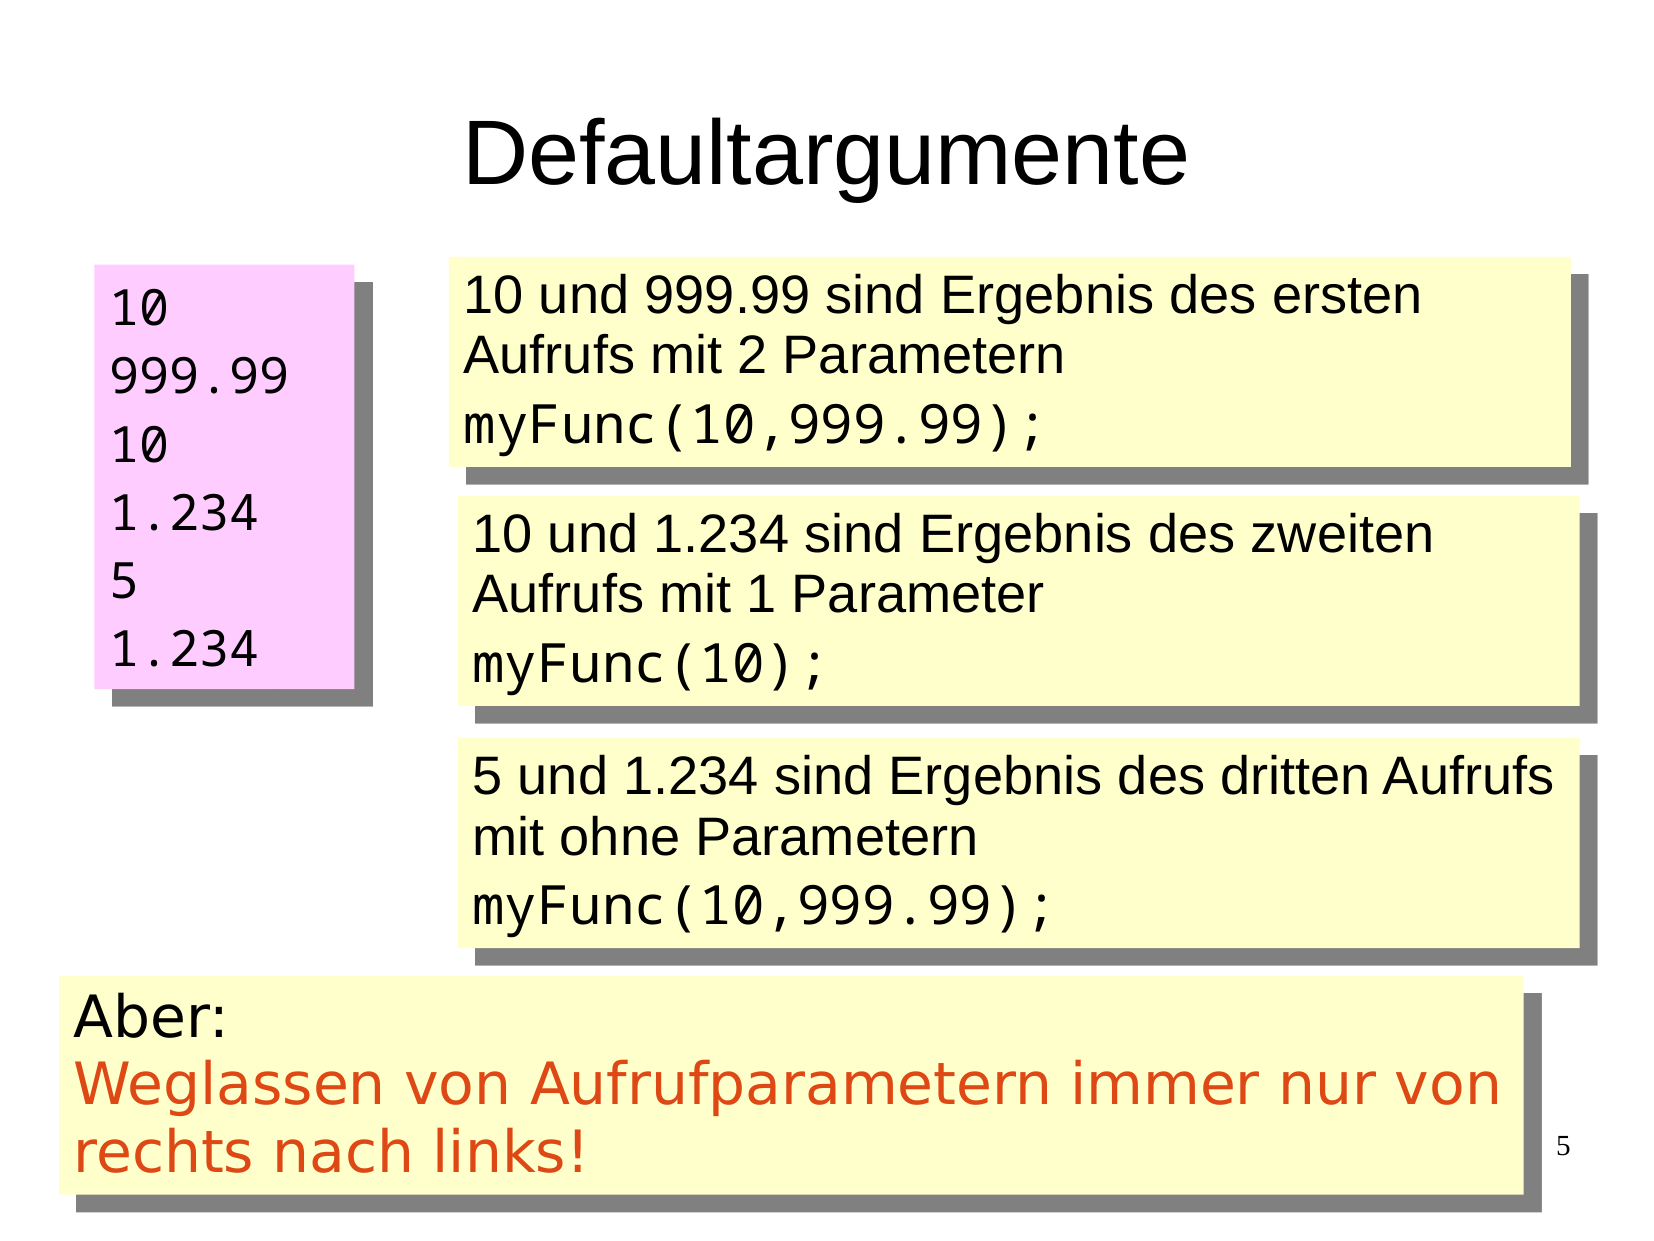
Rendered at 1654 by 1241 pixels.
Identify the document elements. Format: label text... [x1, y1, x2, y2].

text_box Aber: Weglassen von Aufrufparametern immer nur von rechts nach links! [59, 975, 1524, 1195]
title Defaultargumente [82, 49, 1571, 257]
text_box 5 und 1.234 sind Ergebnis des dritten Aufrufs mit ohne Parametern myFunc(10,999.99); [457, 738, 1580, 938]
text_box 10 und 999.99 sind Ergebnis des ersten Aufrufs mit 2 Parametern myFunc(10,999.99); [448, 256, 1571, 457]
text_box 10 999.99 10 1.234 5 1.234 [94, 264, 355, 662]
text_box 10 und 1.234 sind Ergebnis des zweiten Aufrufs mit 1 Parameter myFunc(10); [457, 496, 1580, 696]
